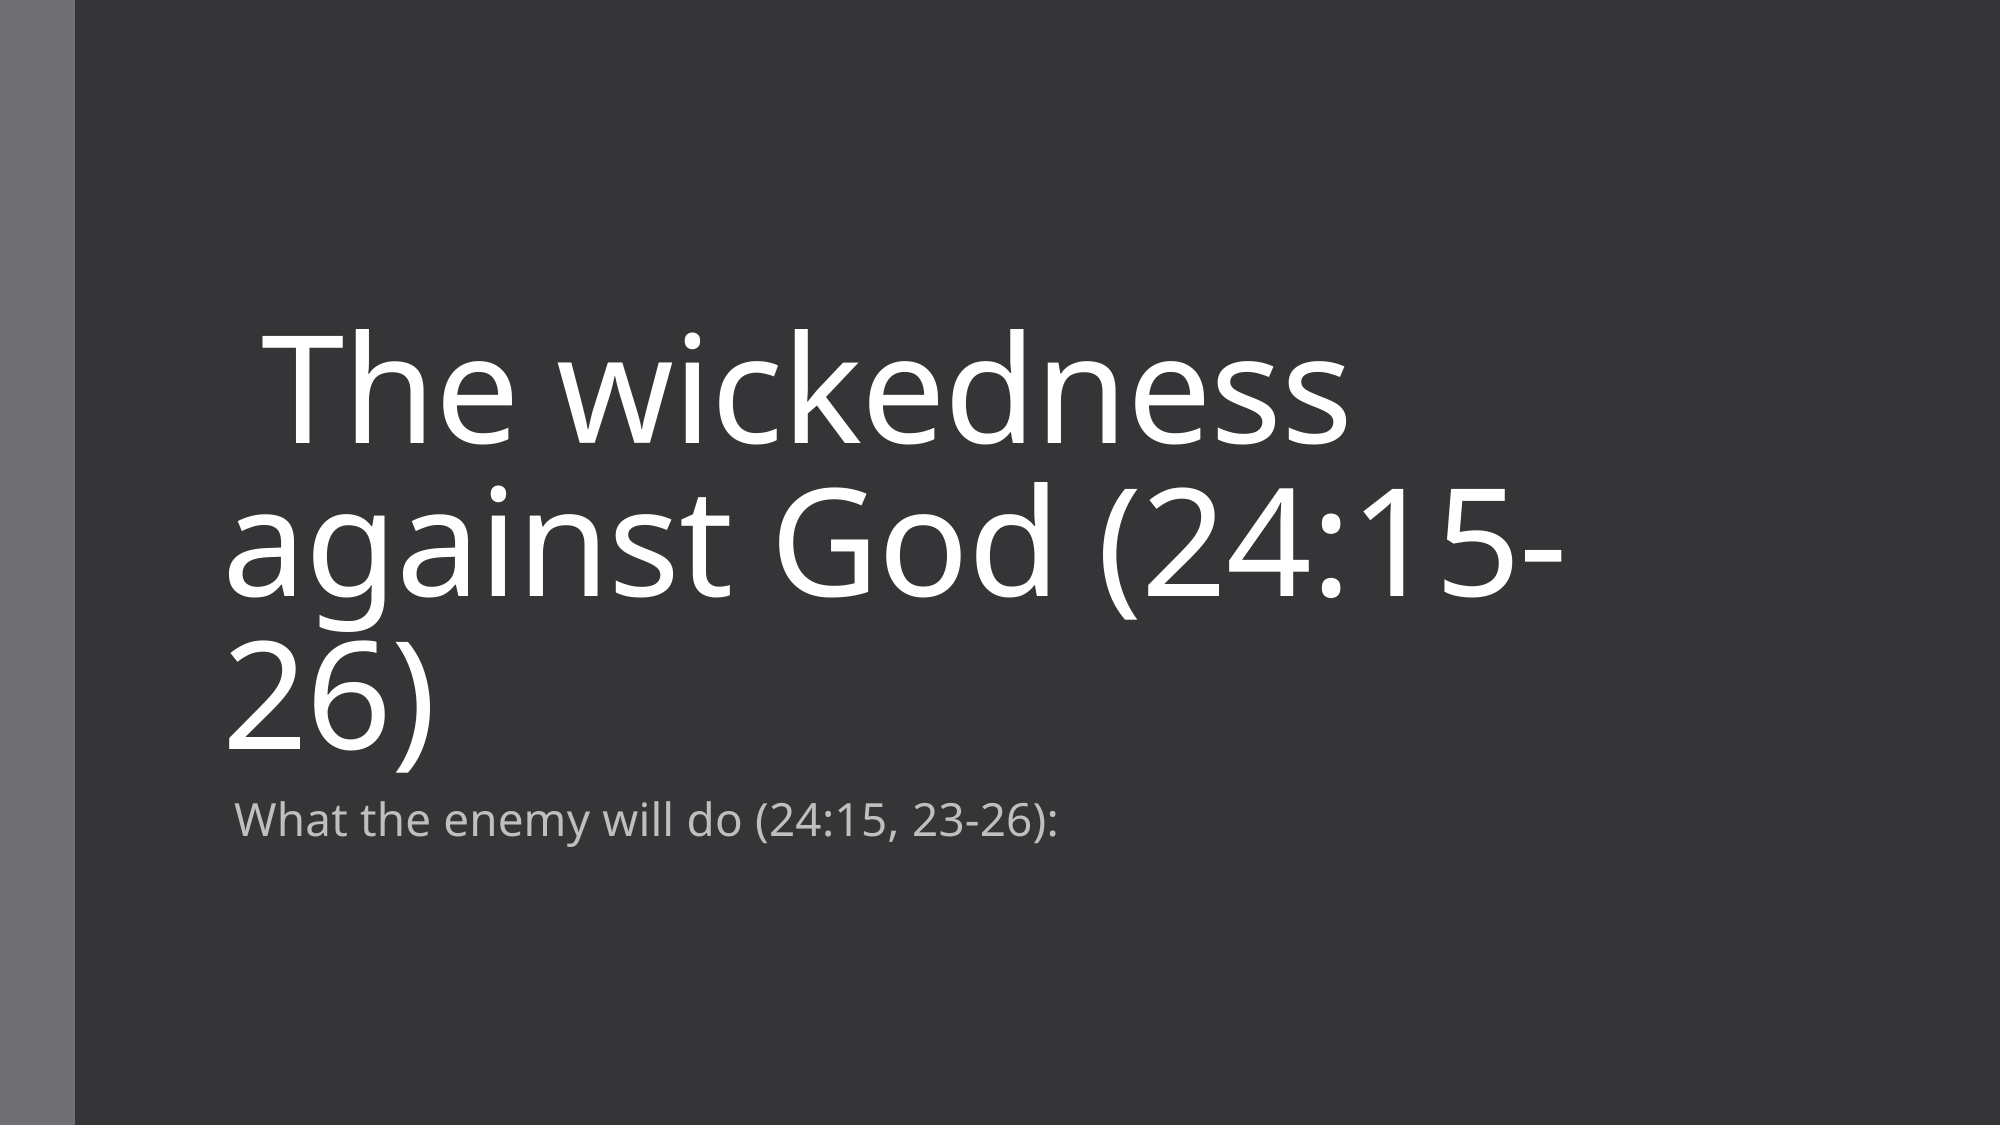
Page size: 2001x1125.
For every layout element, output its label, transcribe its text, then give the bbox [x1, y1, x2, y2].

title The wickedness against God (24:15-26) [206, 124, 1752, 787]
subtitle What the enemy will do (24:15, 23-26): [206, 787, 1752, 1066]
